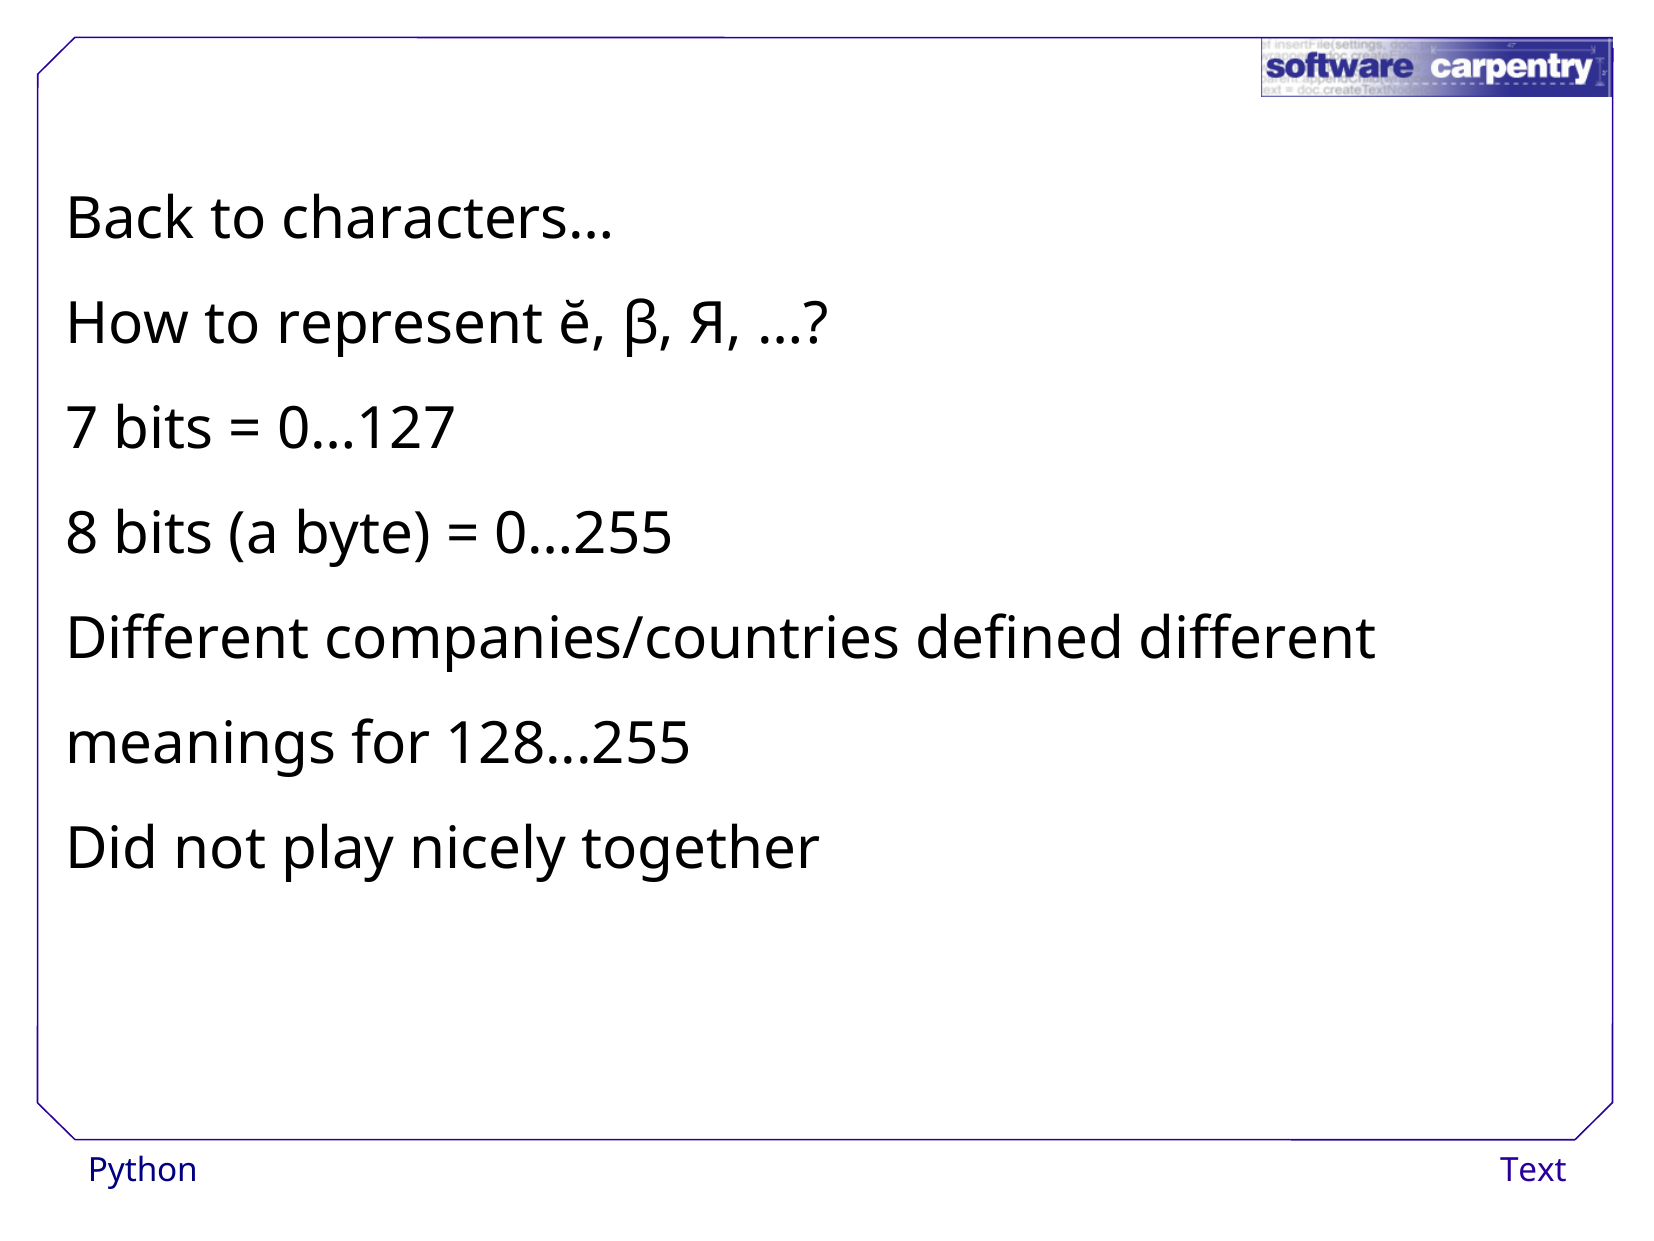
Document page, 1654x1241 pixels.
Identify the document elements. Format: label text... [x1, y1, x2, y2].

text_box Back to characters… How to represent ĕ, β, Я, …? 7 bits = 0…127 8 bits (a byte) = 0…255 Different companies/countries defined different meanings for 128...255 Did not play nicely together [50, 138, 1542, 889]
picture [1261, 39, 1613, 97]
